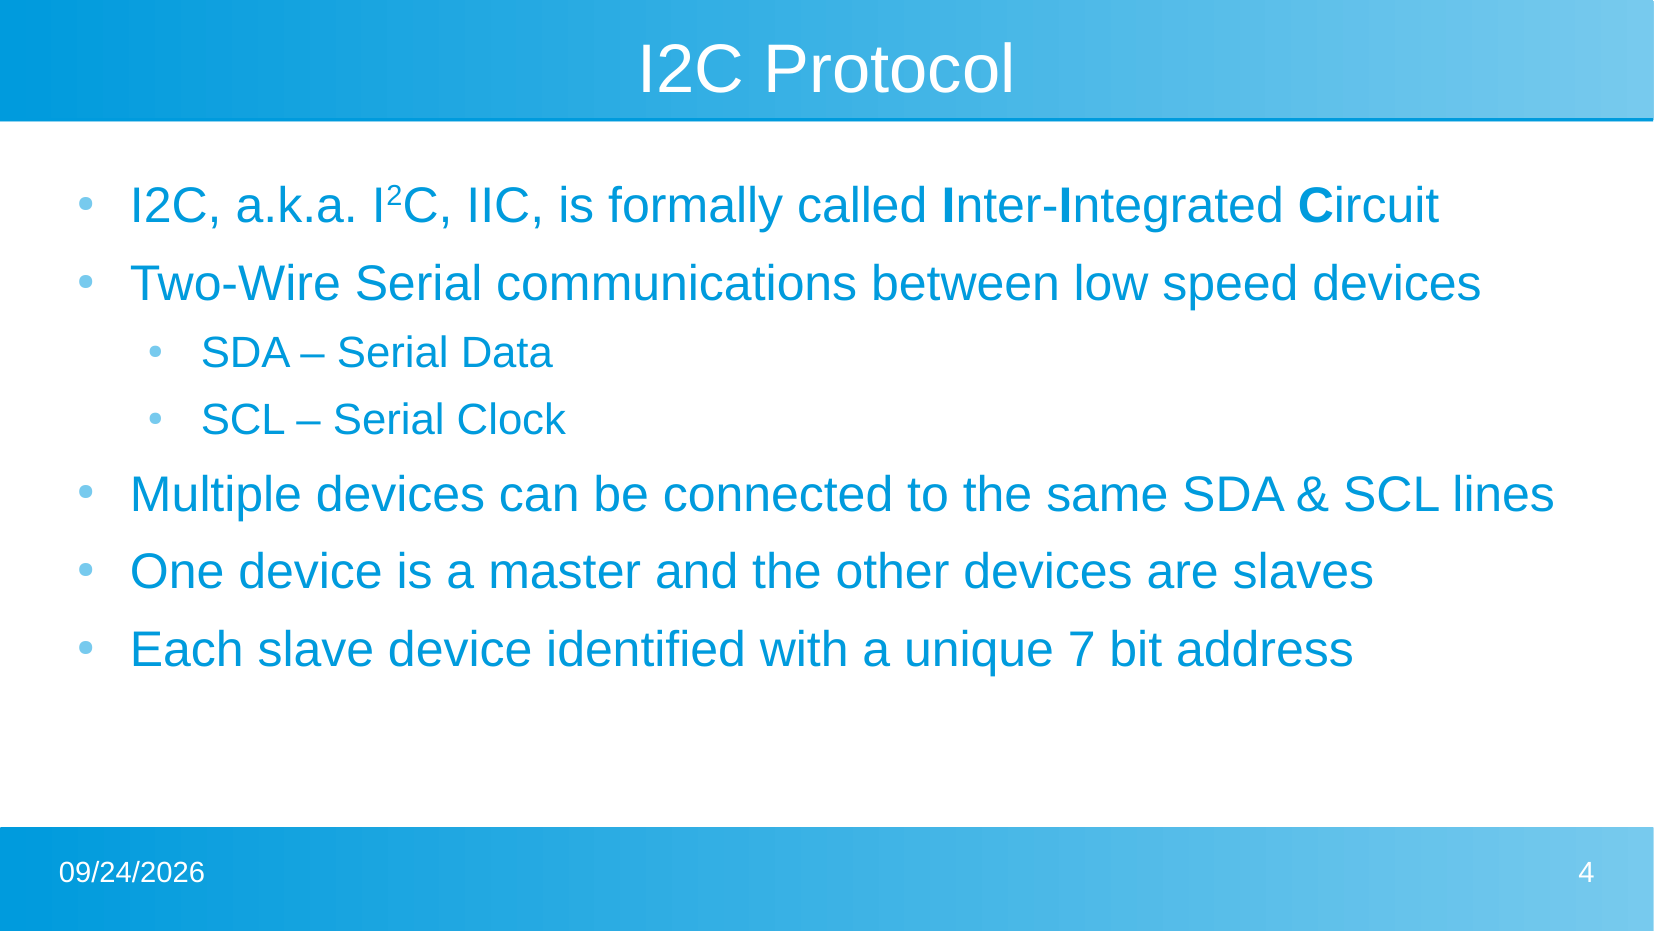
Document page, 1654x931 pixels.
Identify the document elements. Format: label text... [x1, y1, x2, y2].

title I2C Protocol [59, 29, 1595, 108]
list I2C, a.k.a. I2C, IIC, is formally called Inter-Integrated Circuit Two-Wire Serial communications between low speed devices SDA – Serial Data SCL – Serial Clock Multiple devices can be connected to the same SDA & SCL lines One device is a master and the other devices are slaves Each slave device identified with a unique 7 bit address [59, 177, 1595, 768]
